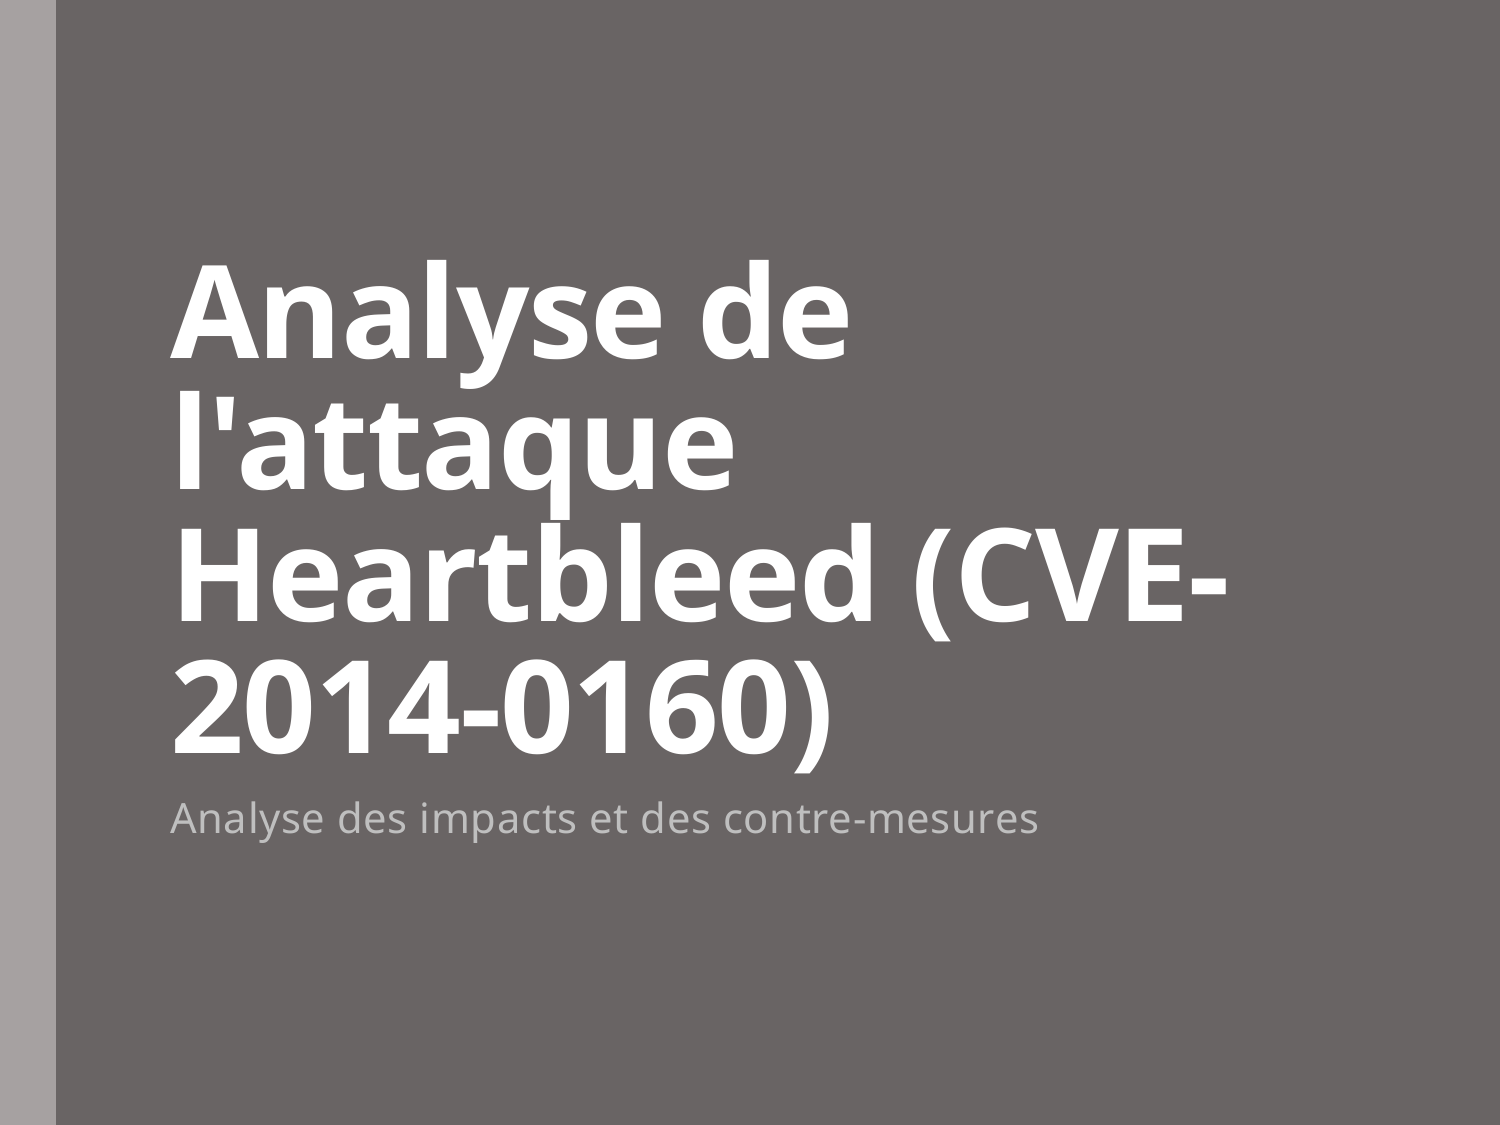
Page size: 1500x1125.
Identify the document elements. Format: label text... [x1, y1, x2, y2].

subtitle Analyse des impacts et des contre-mesures [155, 787, 1315, 1066]
title Analyse de l'attaque Heartbleed (CVE-2014-0160) [155, 124, 1315, 787]
